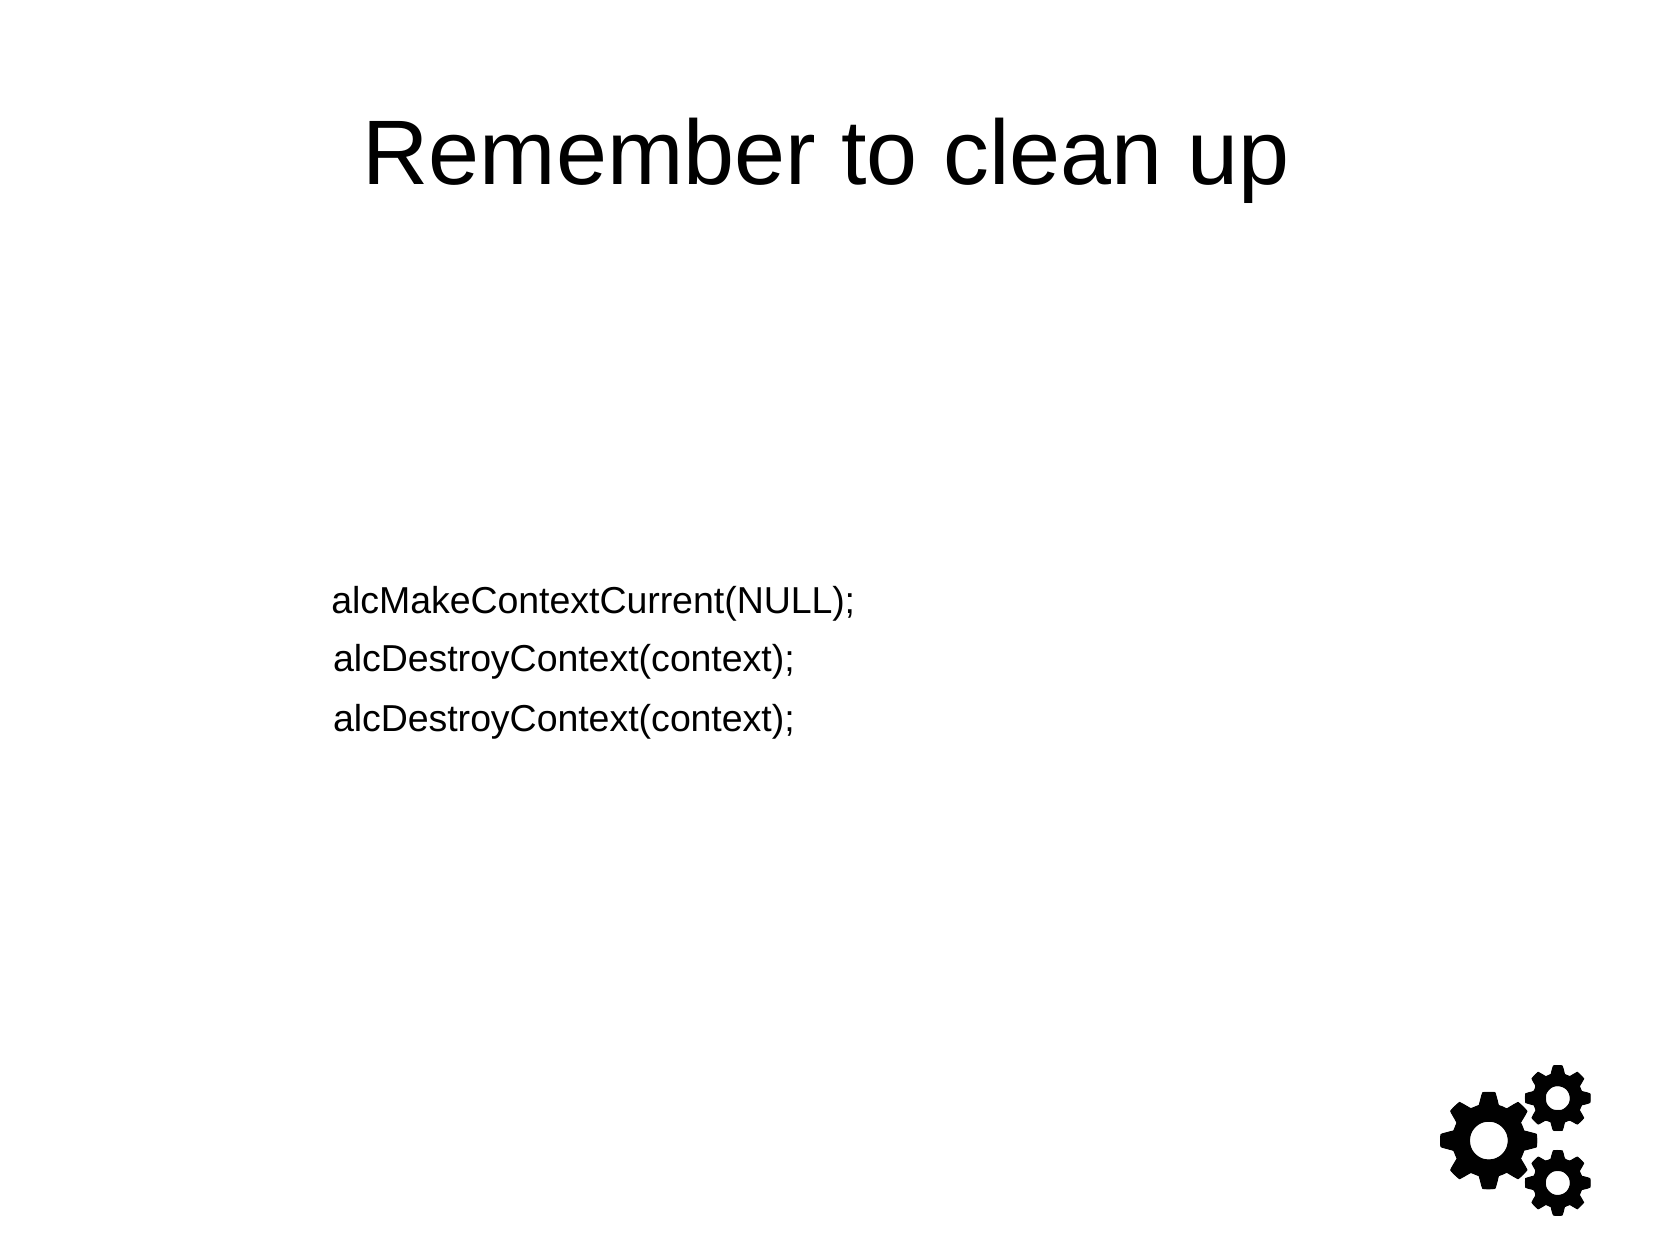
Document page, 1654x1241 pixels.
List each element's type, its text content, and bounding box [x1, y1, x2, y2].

title Remember to clean up [82, 49, 1571, 257]
text_box alcDestroyContext(context); [318, 690, 811, 789]
picture [1440, 1065, 1591, 1216]
text_box alcDestroyContext(context); [318, 630, 811, 690]
text_box alcMakeContextCurrent(NULL); [316, 572, 871, 672]
